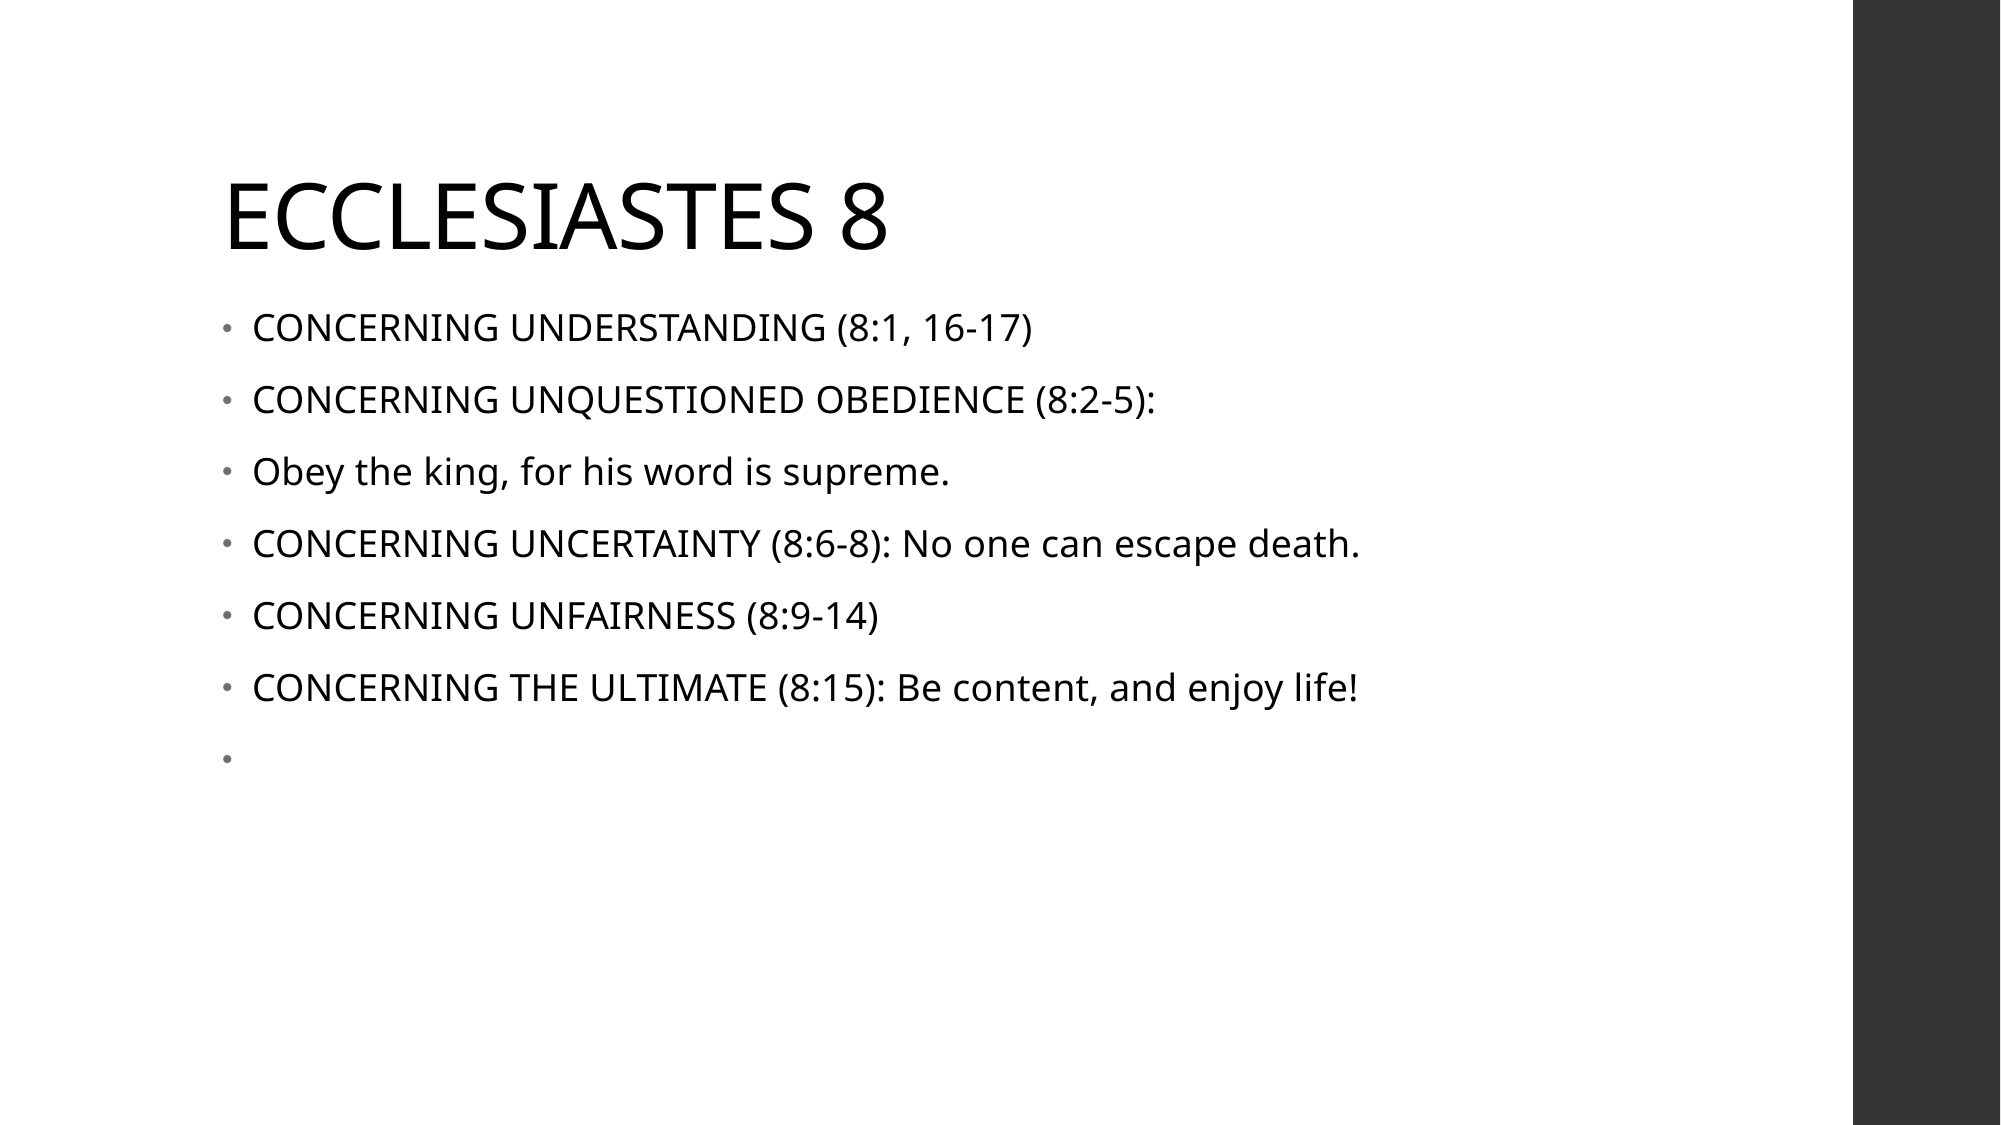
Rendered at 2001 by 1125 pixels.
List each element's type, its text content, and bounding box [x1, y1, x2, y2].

list CONCERNING UNDERSTANDING (8:1, 16-17) CONCERNING UNQUESTIONED OBEDIENCE (8:2-5): Obey the king, for his word is supreme. CONCERNING UNCERTAINTY (8:6-8): No one can escape death. CONCERNING UNFAIRNESS (8:9-14) CONCERNING THE ULTIMATE (8:15): Be content, and enjoy life! [206, 299, 1617, 1014]
title ECCLESIASTES 8 [206, 60, 1797, 278]
